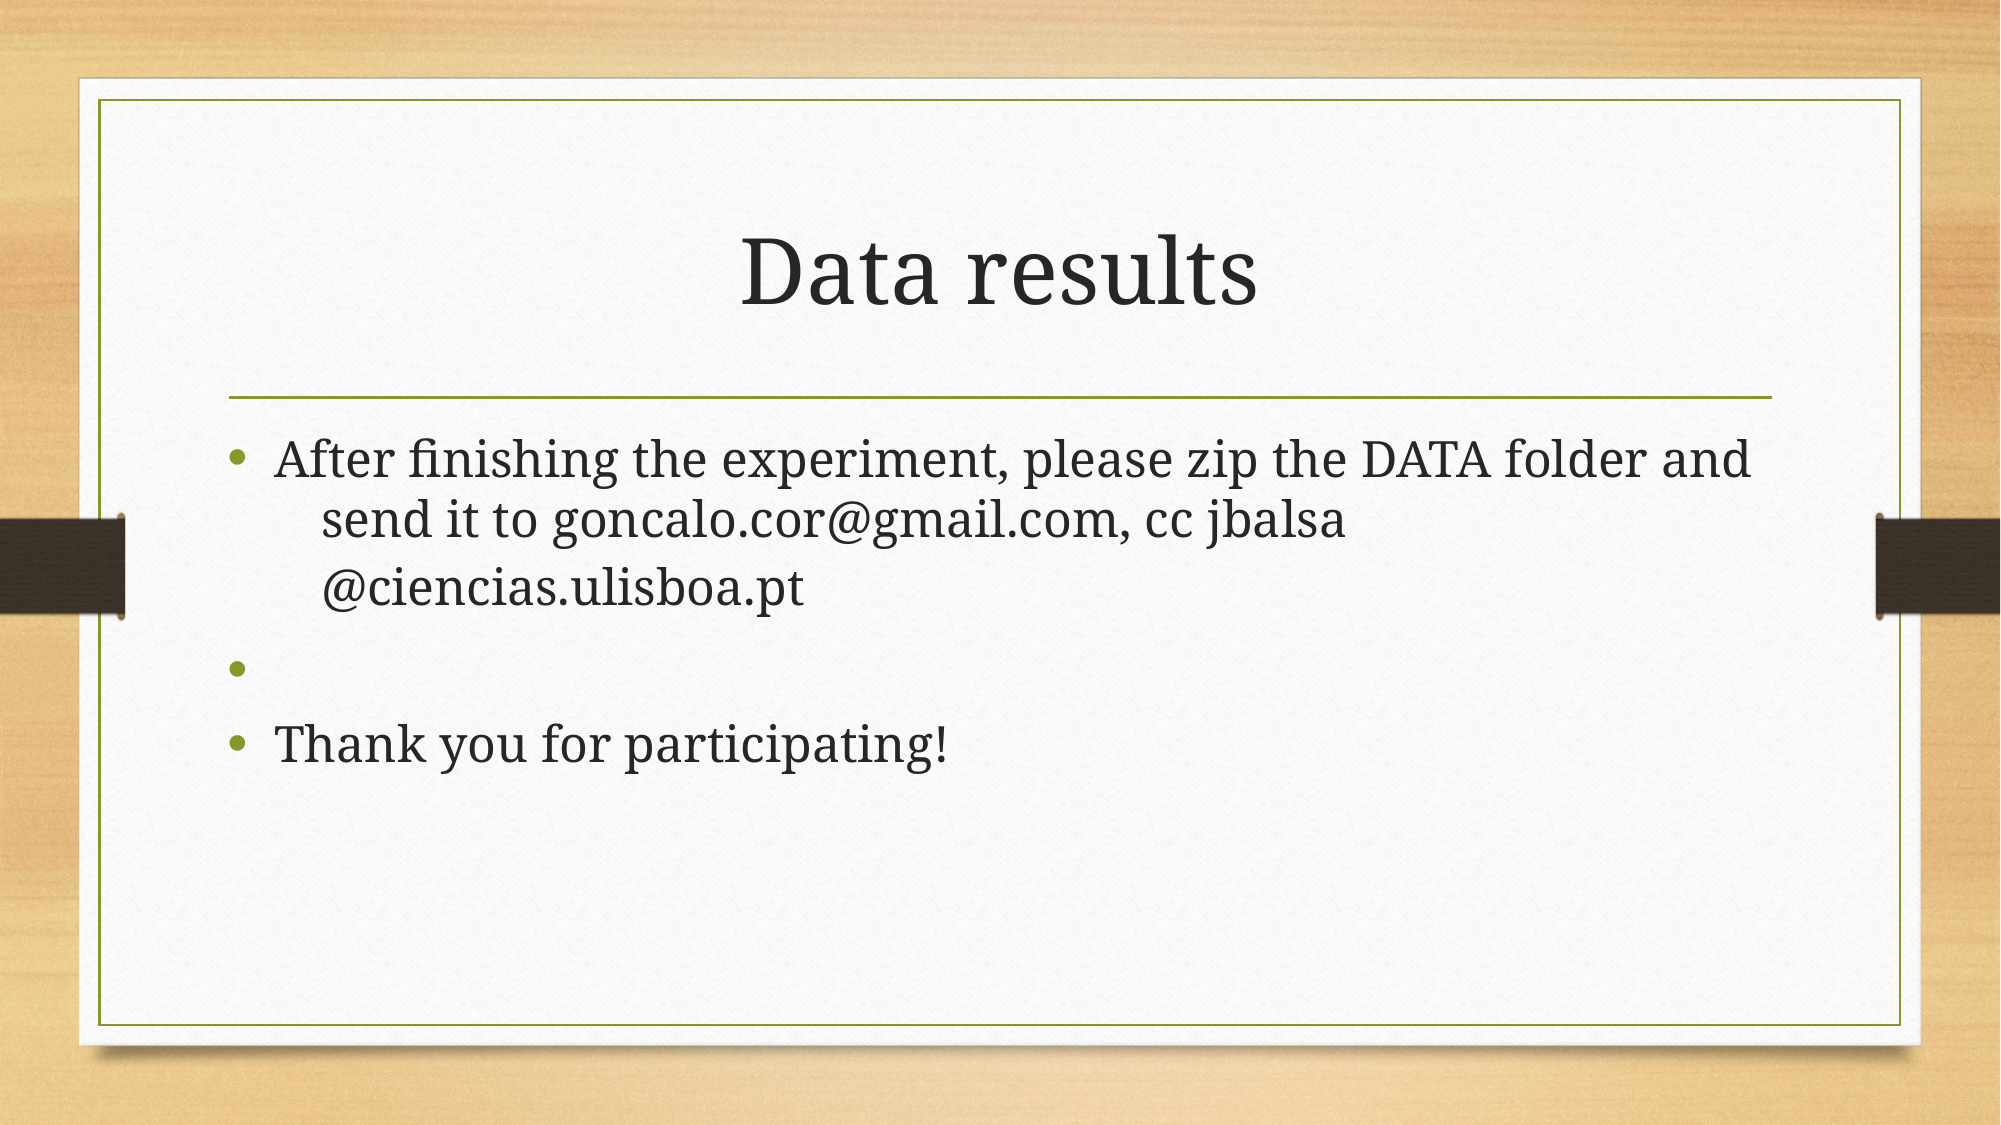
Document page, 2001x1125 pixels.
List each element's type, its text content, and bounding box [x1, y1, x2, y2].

list After finishing the experiment, please zip the DATA folder and send it to goncalo.cor@gmail.com, cc jbalsa@ciencias.ulisboa.pt Thank you for participating! [212, 419, 1788, 964]
title Data results [212, 161, 1788, 376]
